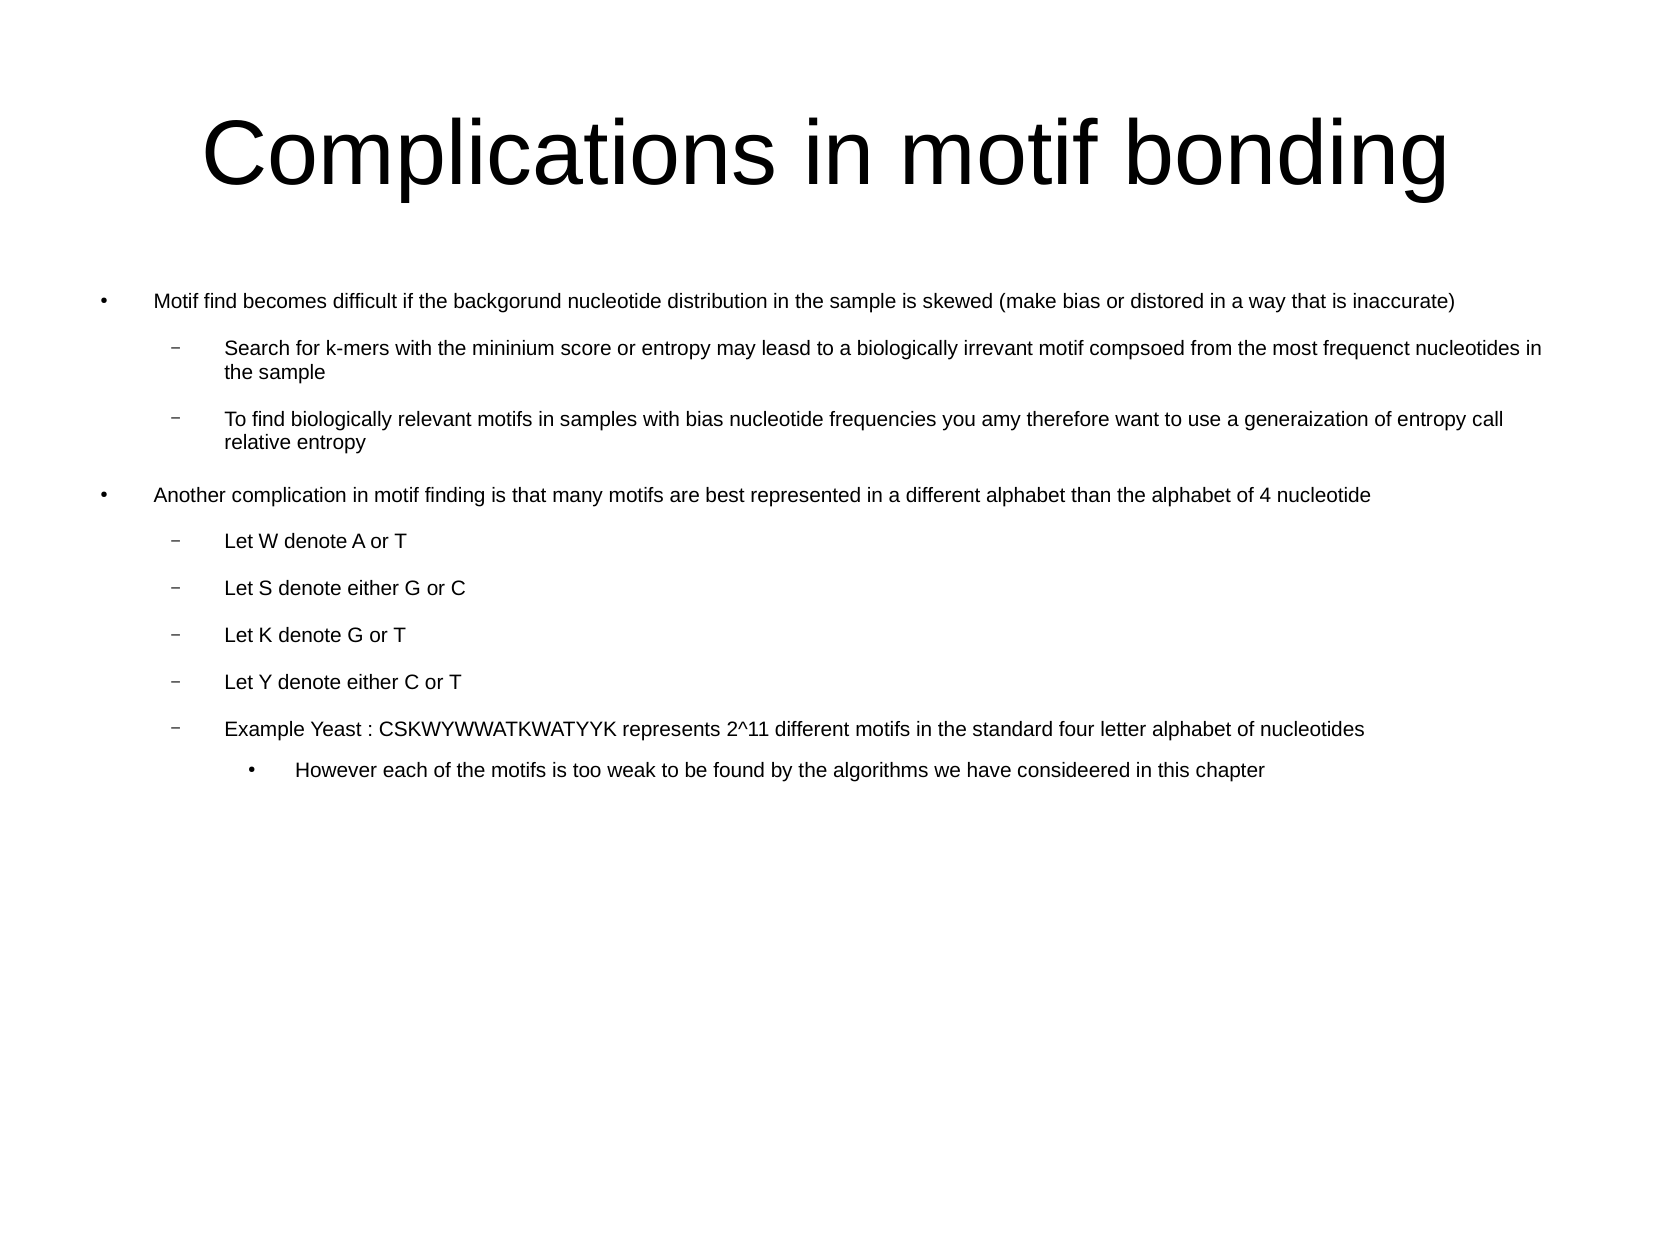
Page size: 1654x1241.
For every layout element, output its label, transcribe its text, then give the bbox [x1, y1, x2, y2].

list Motif find becomes difficult if the backgorund nucleotide distribution in the sample is skewed (make bias or distored in a way that is inaccurate) Search for k-mers with the mininium score or entropy may leasd to a biologically irrevant motif compsoed from the most frequenct nucleotides in the sample To find biologically relevant motifs in samples with bias nucleotide frequencies you amy therefore want to use a generaization of entropy call relative entropy Another complication in motif finding is that many motifs are best represented in a different alphabet than the alphabet of 4 nucleotide Let W denote A or T Let S denote either G or C Let K denote G or T Let Y denote either C or T Example Yeast : CSKWYWWATKWATYYK represents 2^11 different motifs in the standard four letter alphabet of nucleotides However each of the motifs is too weak to be found by the algorithms we have consideered in this chapter [82, 290, 1571, 1229]
title Complications in motif bonding [82, 49, 1571, 257]
